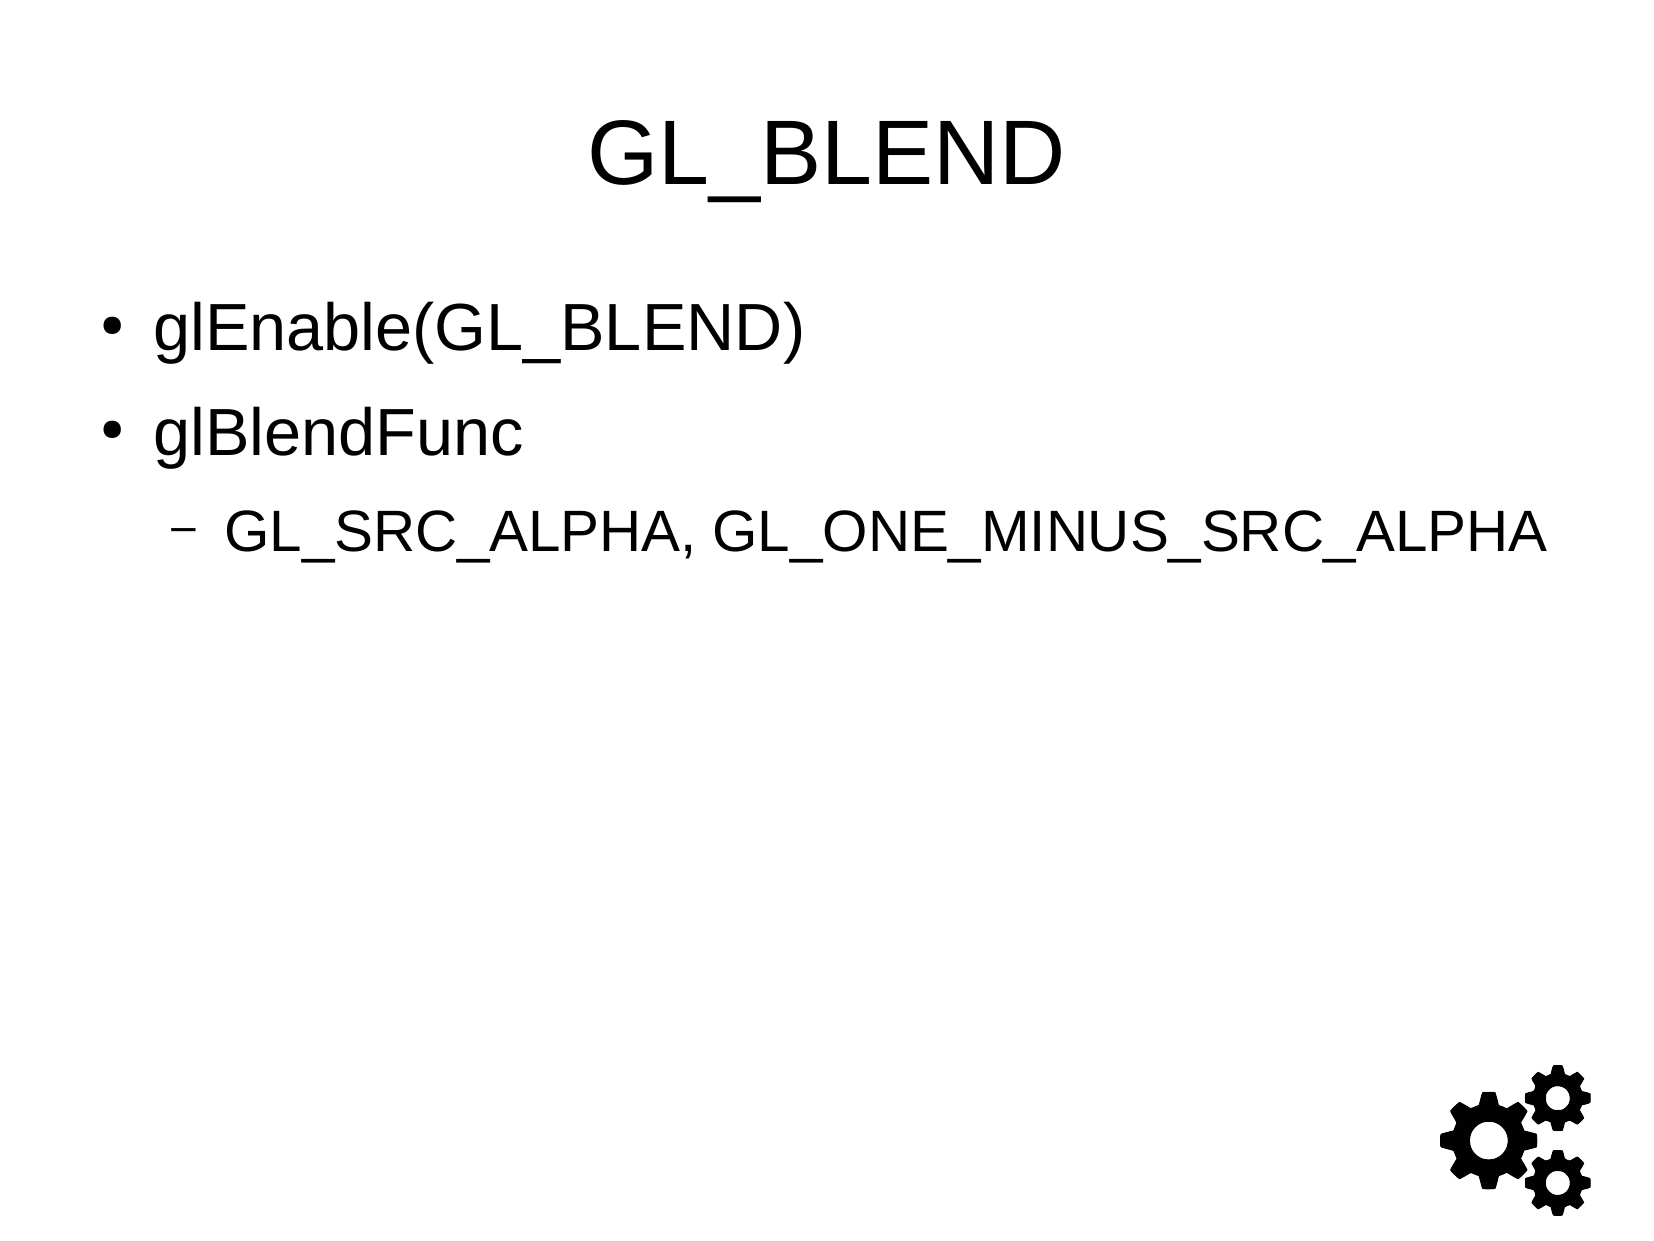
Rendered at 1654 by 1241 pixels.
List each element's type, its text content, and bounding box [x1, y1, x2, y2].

title GL_BLEND [82, 49, 1571, 257]
picture [1440, 1065, 1591, 1216]
list glEnable(GL_BLEND) glBlendFunc GL_SRC_ALPHA, GL_ONE_MINUS_SRC_ALPHA [82, 290, 1571, 1010]
